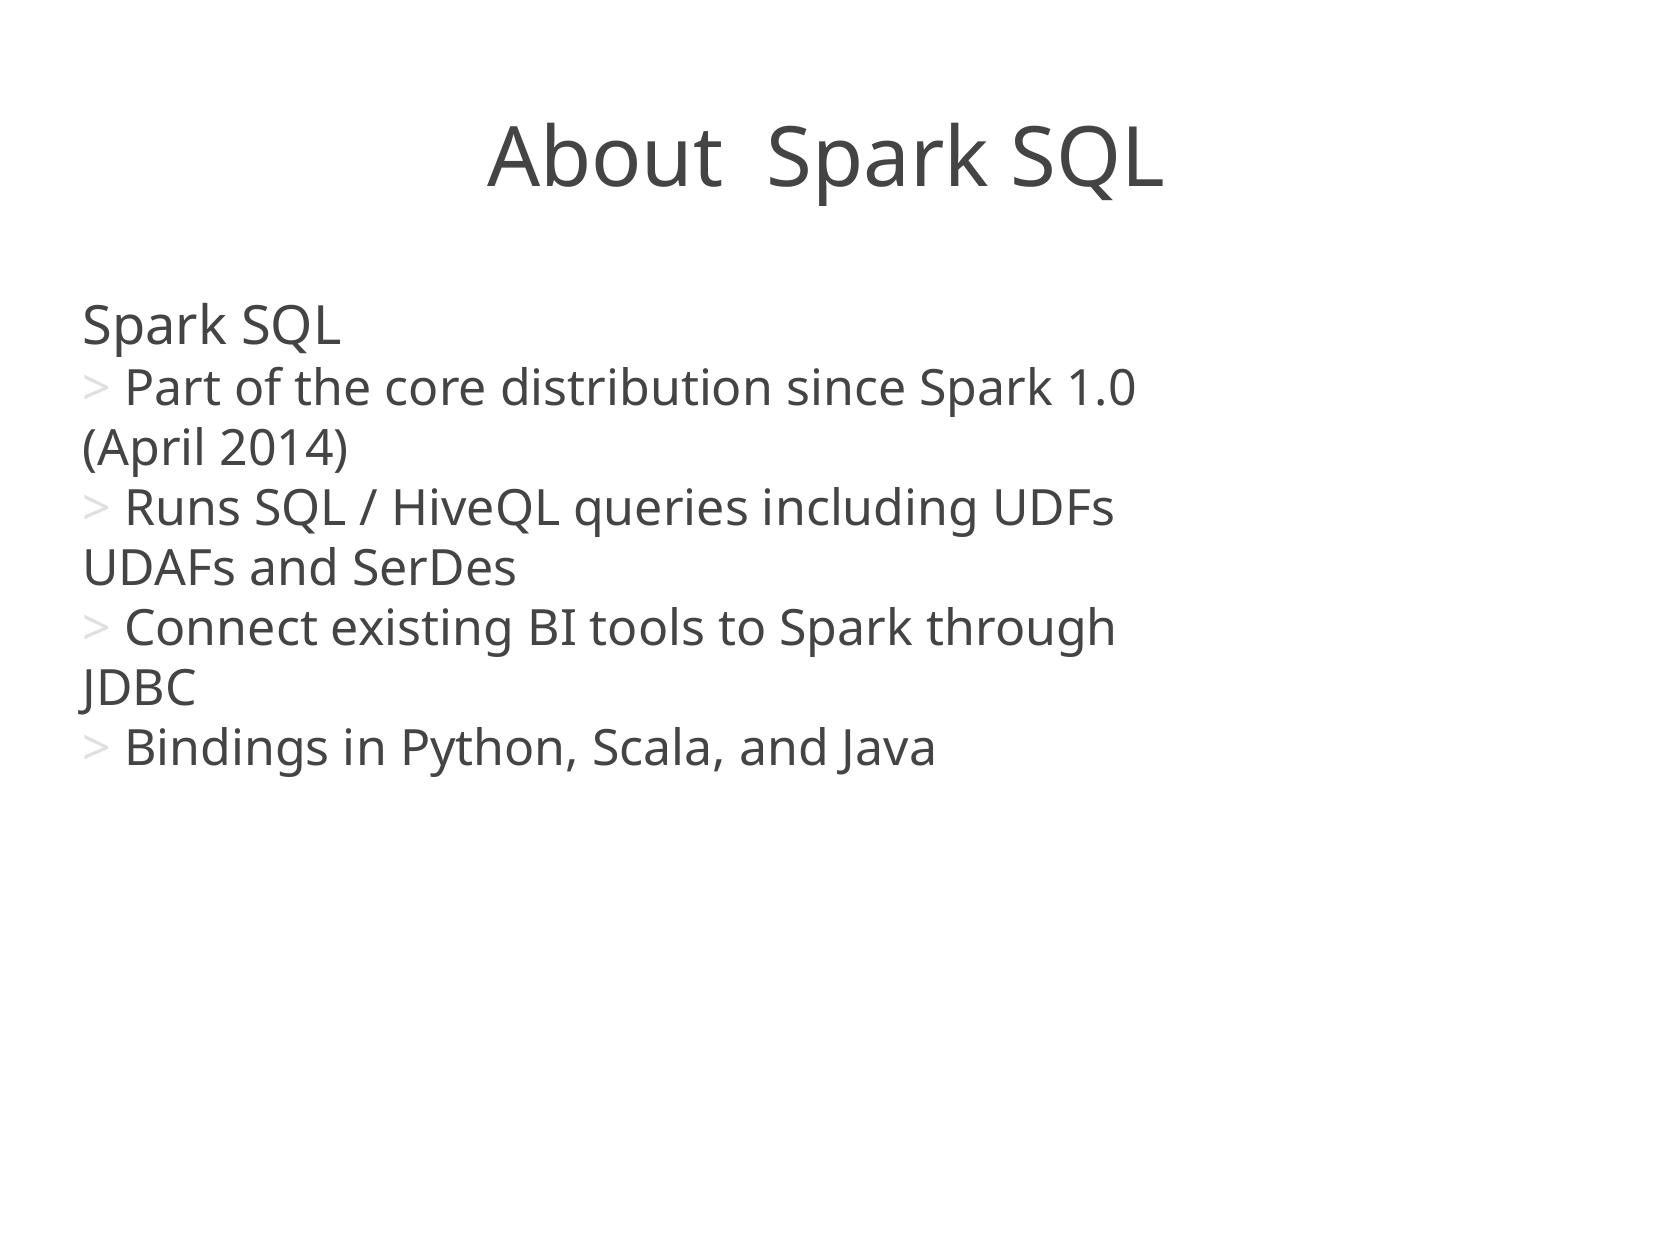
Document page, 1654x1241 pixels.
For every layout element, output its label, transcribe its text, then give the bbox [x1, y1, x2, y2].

text_box Spark SQL > Part of the core distribution since Spark 1.0 (April 2014) > Runs SQL / HiveQL queries including UDFs UDAFs and SerDes > Connect existing BI tools to Spark through JDBC > Bindings in Python, Scala, and Java [82, 290, 1571, 1010]
text_box About Spark SQL [82, 49, 1571, 257]
